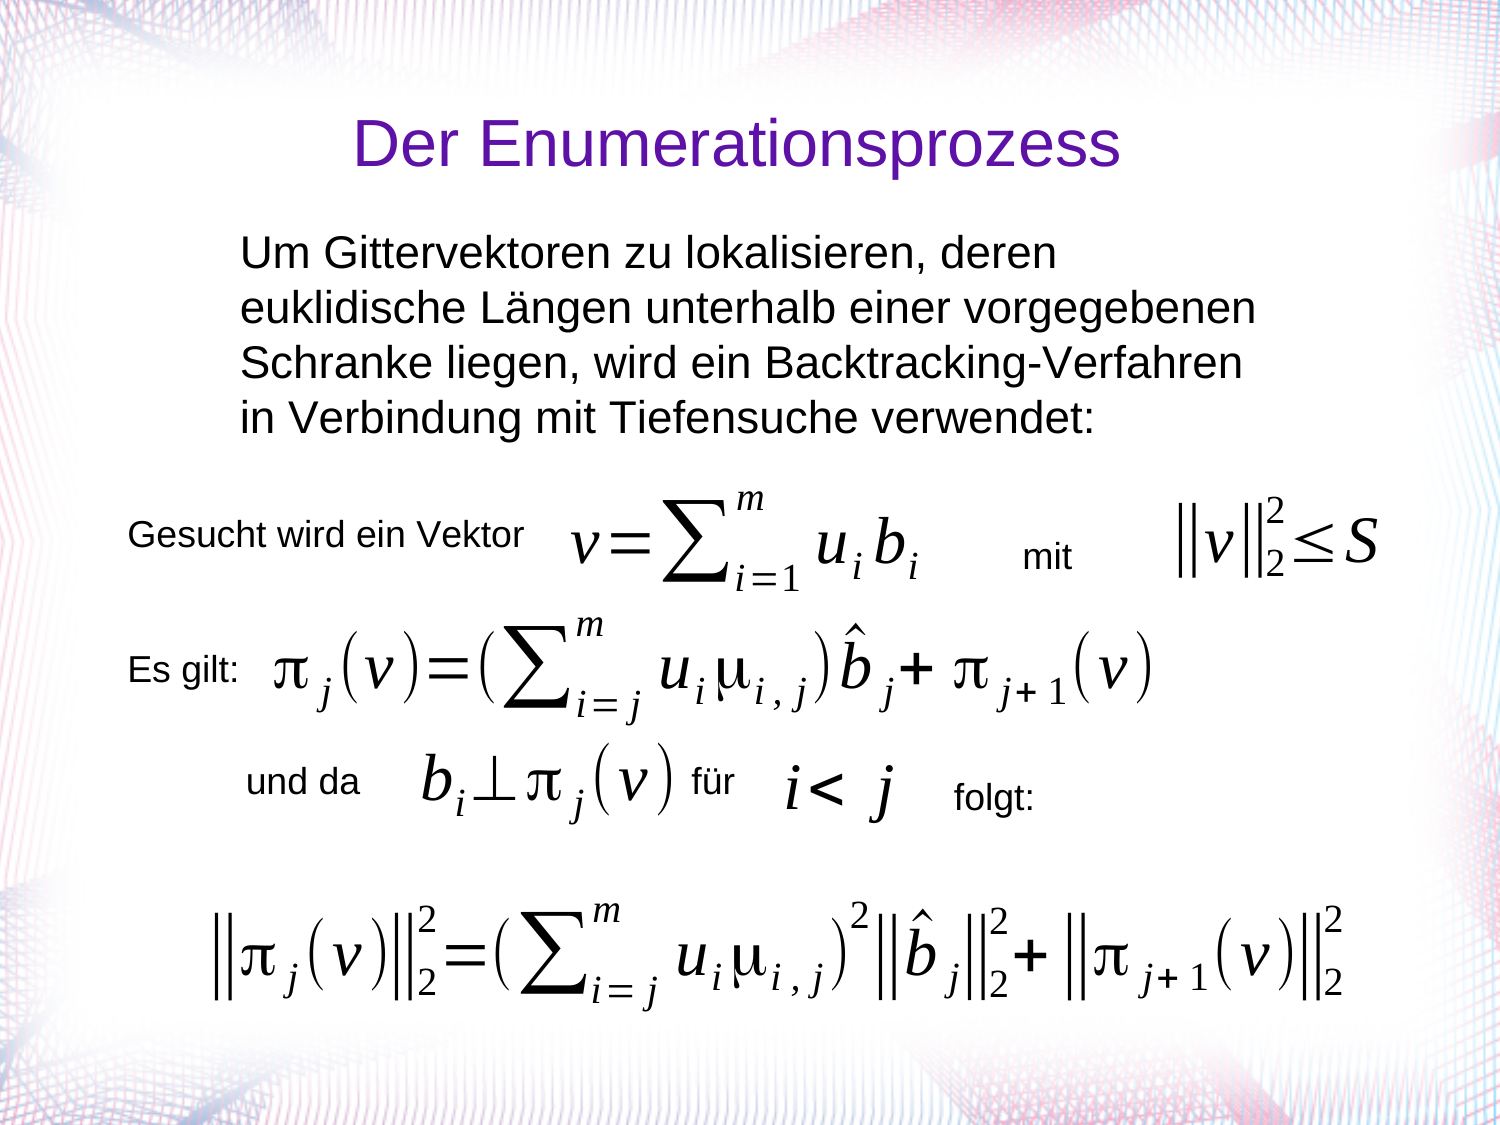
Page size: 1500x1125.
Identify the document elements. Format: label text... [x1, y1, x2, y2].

chart [1162, 487, 1385, 585]
text_box Um Gittervektoren zu lokalisieren, deren euklidische Längen unterhalb einer vorgegebenen Schranke liegen, wird ein Backtracking-Verfahren in Verbindung mit Tiefensuche verwendet: [225, 214, 1273, 451]
chart [198, 886, 1351, 1013]
text_box mit [1007, 525, 1088, 585]
text_box folgt: [939, 765, 1051, 826]
chart [777, 750, 901, 824]
text_box für [676, 750, 751, 810]
picture [0, 0, 1500, 1125]
chart [266, 474, 1163, 726]
text_box Gesucht wird ein Vektor [112, 502, 539, 563]
chart [412, 739, 683, 826]
text_box Es gilt: [112, 637, 255, 698]
text_box Der Enumerationsprozess [337, 92, 1141, 188]
text_box und da [231, 750, 376, 810]
